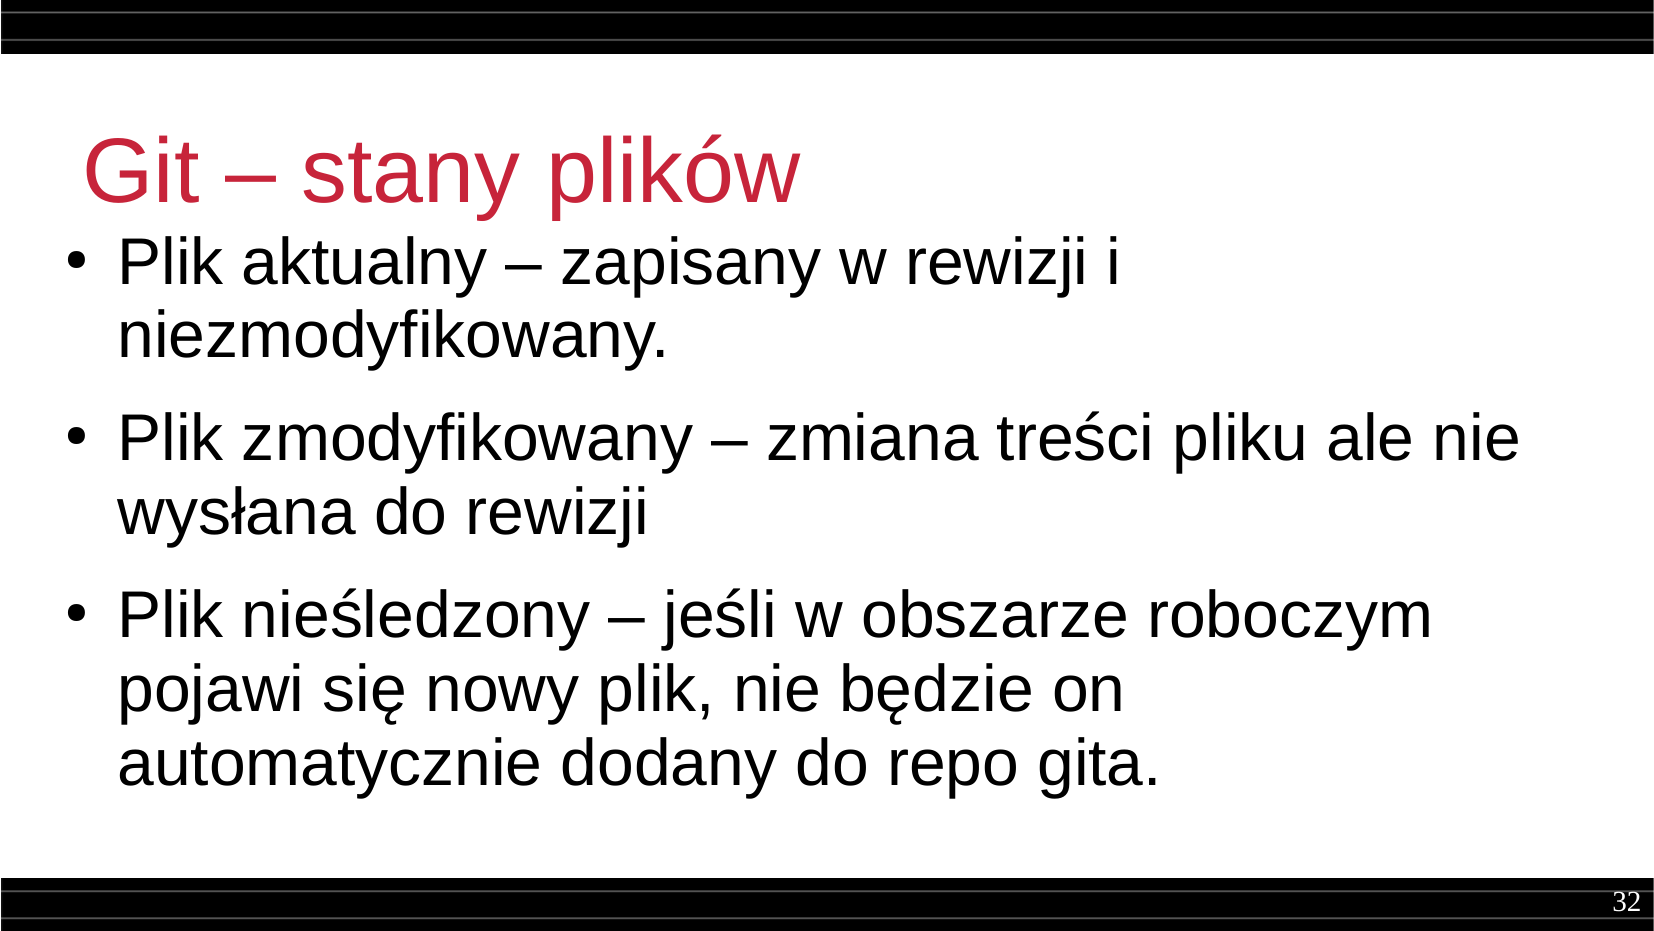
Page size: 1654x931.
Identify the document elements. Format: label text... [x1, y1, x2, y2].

list Plik aktualny – zapisany w rewizji i niezmodyfikowany. Plik zmodyfikowany – zmiana treści pliku ale nie wysłana do rewizji Plik nieśledzony – jeśli w obszarze roboczym pojawi się nowy plik, nie będzie on automatycznie dodany do repo gita. [47, 224, 1536, 804]
title Git – stany plików [82, 92, 1571, 249]
picture [1, 0, 1654, 54]
picture [1, 878, 1654, 931]
